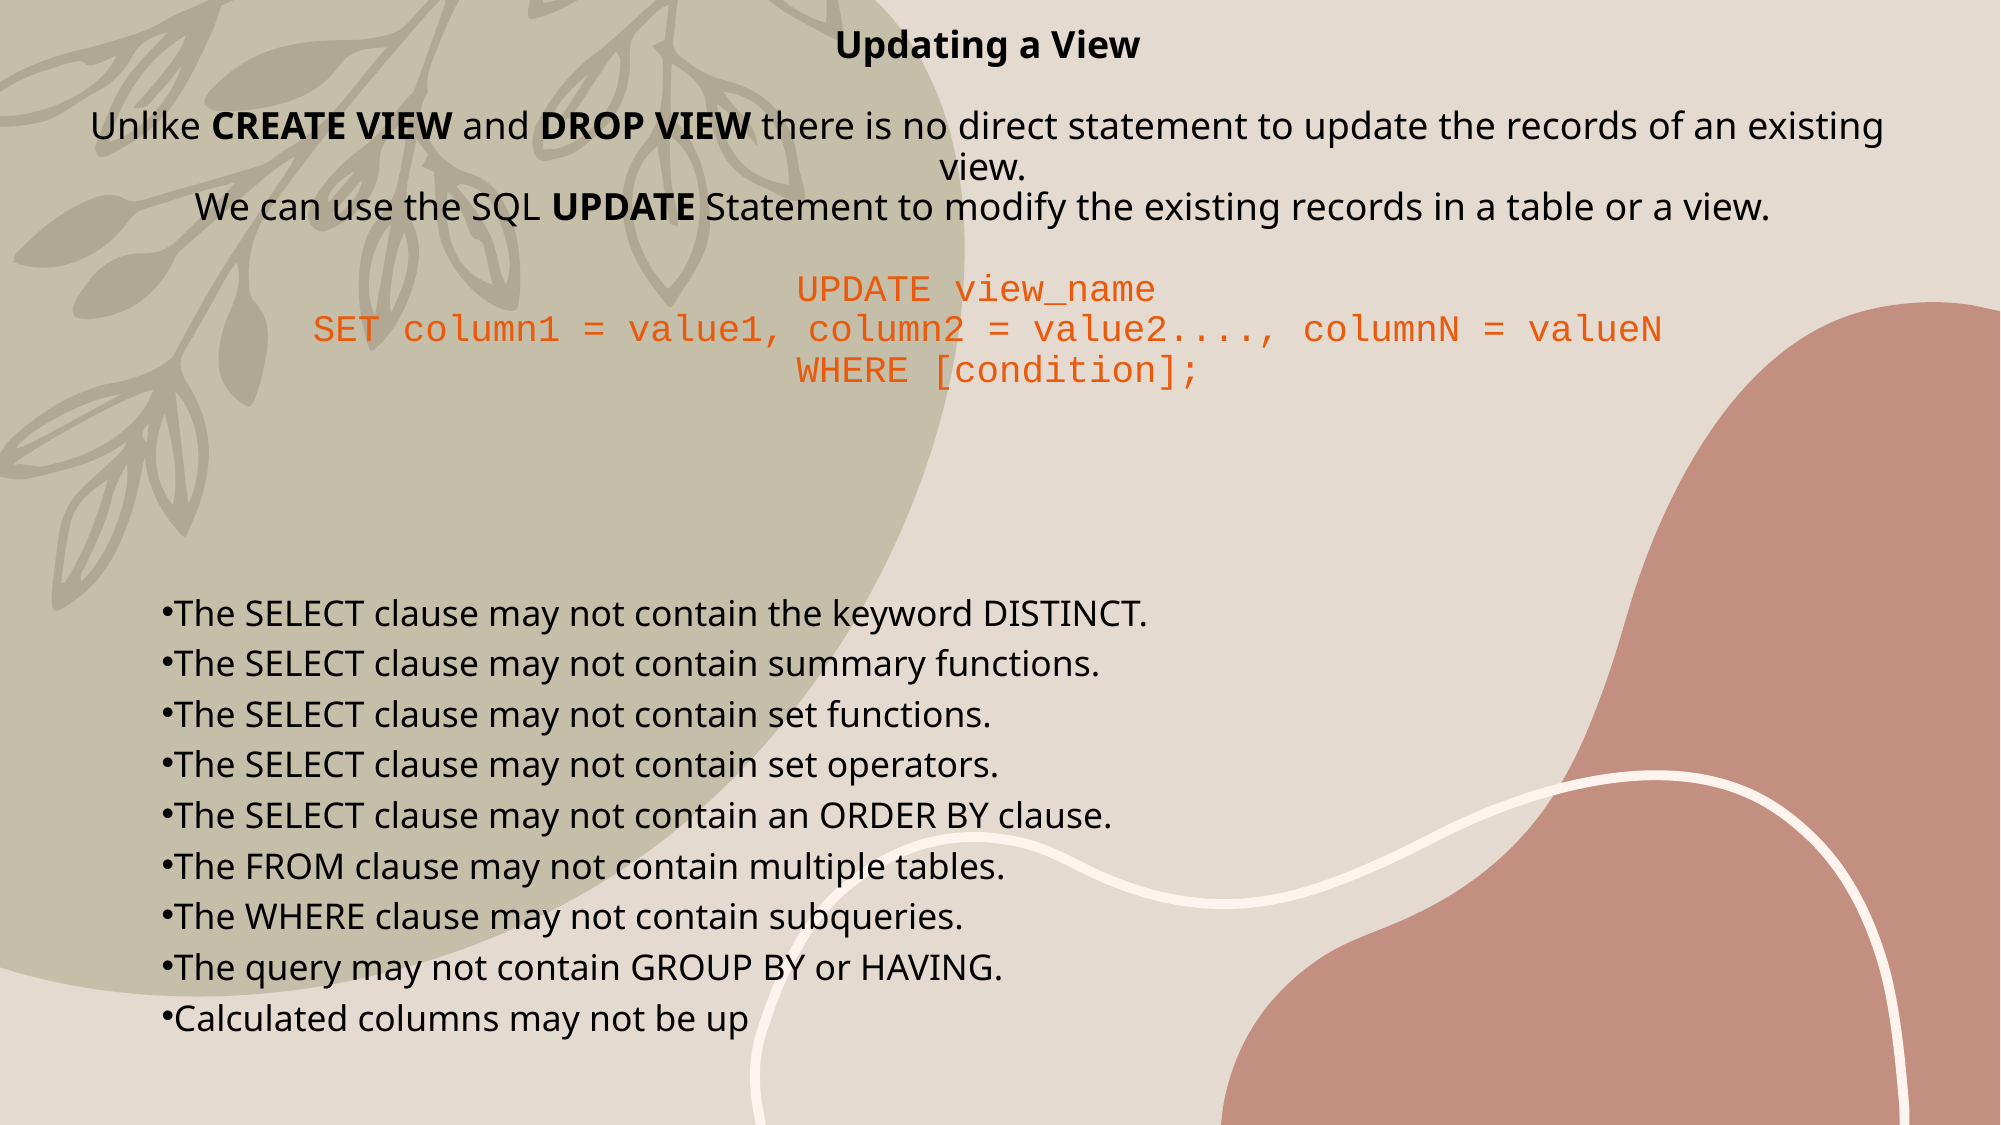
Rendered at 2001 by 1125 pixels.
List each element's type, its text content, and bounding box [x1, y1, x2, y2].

subtitle The SELECT clause may not contain the keyword DISTINCT. The SELECT clause may not contain summary functions. The SELECT clause may not contain set functions. The SELECT clause may not contain set operators. The SELECT clause may not contain an ORDER BY clause. The FROM clause may not contain multiple tables. The WHERE clause may not contain subqueries. The query may not contain GROUP BY or HAVING. Calculated columns may not be up [146, 594, 1751, 1057]
title Updating a View Unlike CREATE VIEW and DROP VIEW there is no direct statement to update the records of an existing view. We can use the SQL UPDATE Statement to modify the existing records in a table or a view. UPDATE view_name SET column1 = value1, column2 = value2...., columnN = valueN WHERE [condition]; [46, 18, 1930, 531]
